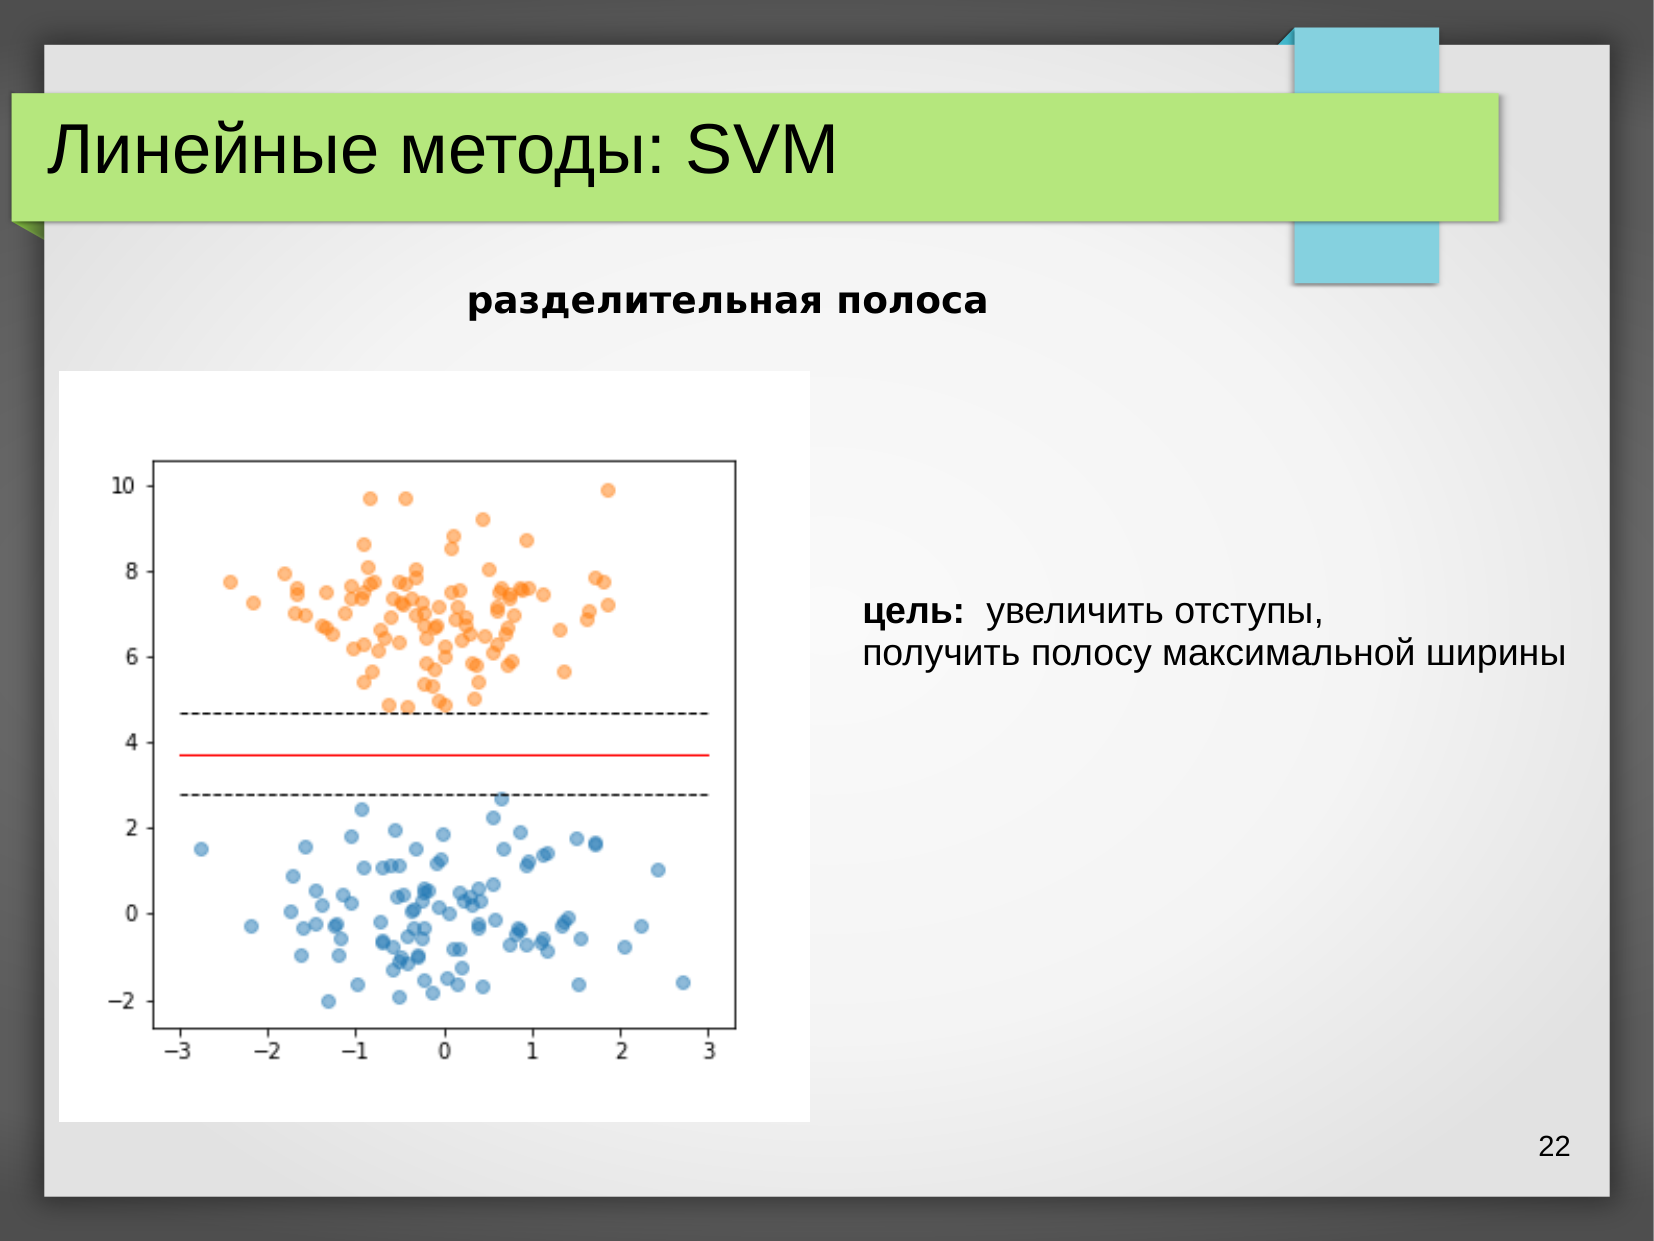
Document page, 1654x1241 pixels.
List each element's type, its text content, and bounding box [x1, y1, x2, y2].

text_box цель: увеличить отступы, получить полосу максимальной ширины [862, 555, 1583, 709]
picture [0, 0, 1654, 1241]
title Линейные методы: SVM [47, 109, 1501, 189]
text_box разделительная полоса [451, 271, 1099, 374]
